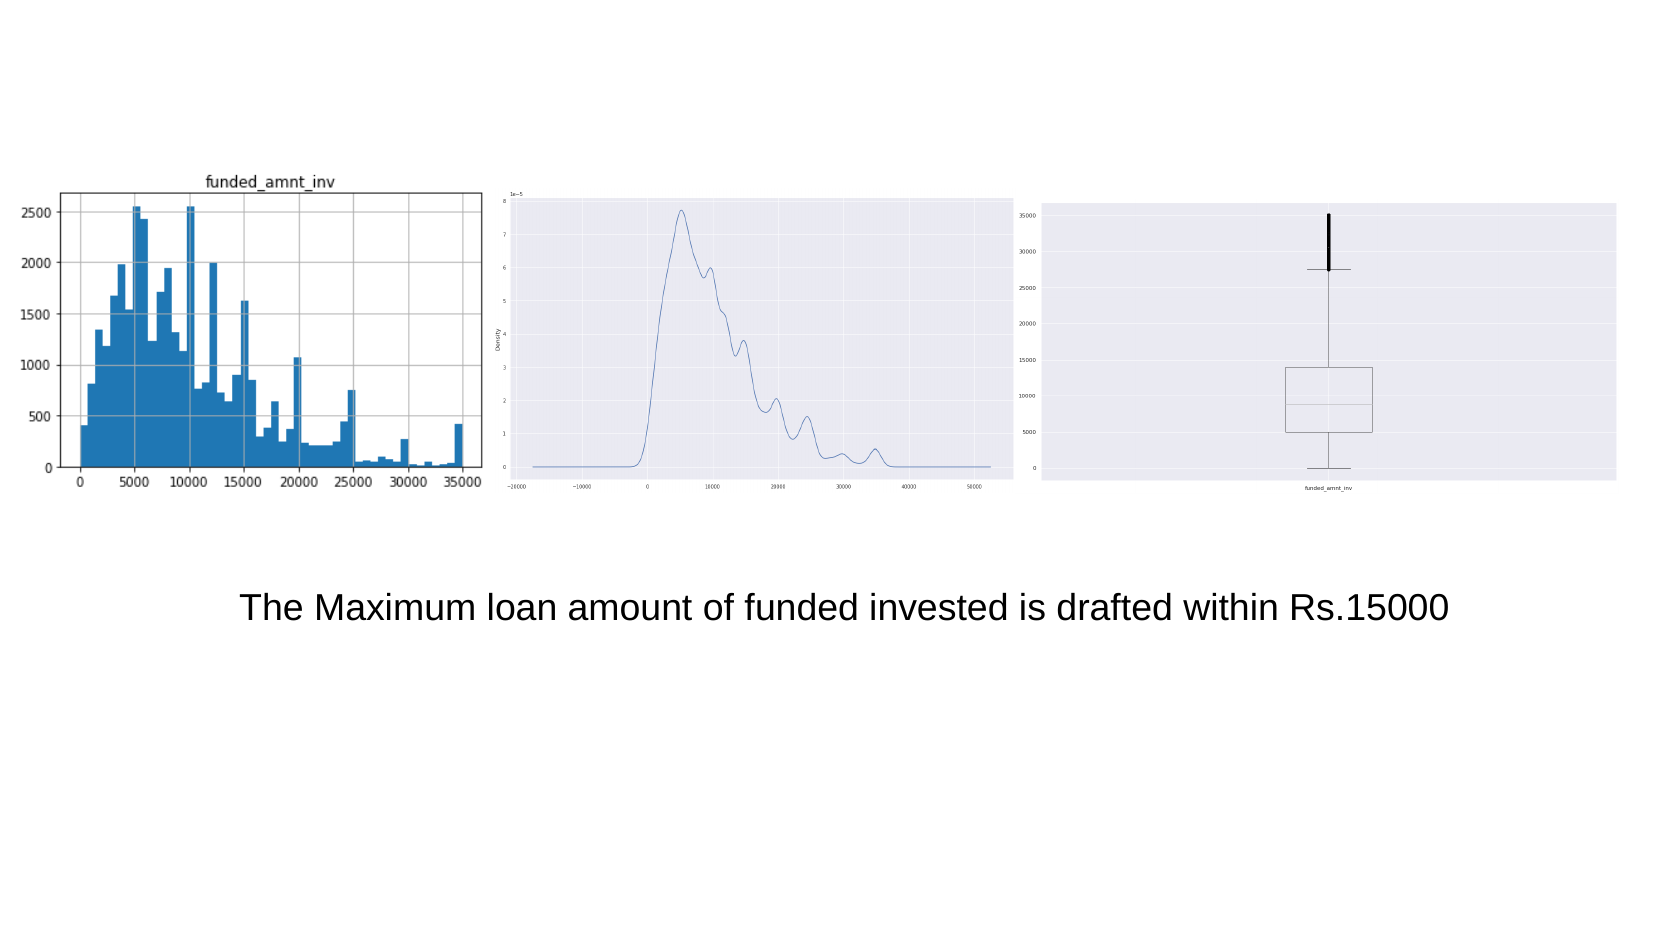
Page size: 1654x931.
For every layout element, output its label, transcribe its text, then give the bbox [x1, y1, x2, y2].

text_box The Maximum loan amount of funded invested is drafted within Rs.15000 [224, 578, 1465, 636]
picture [11, 165, 490, 497]
picture [492, 188, 1619, 494]
